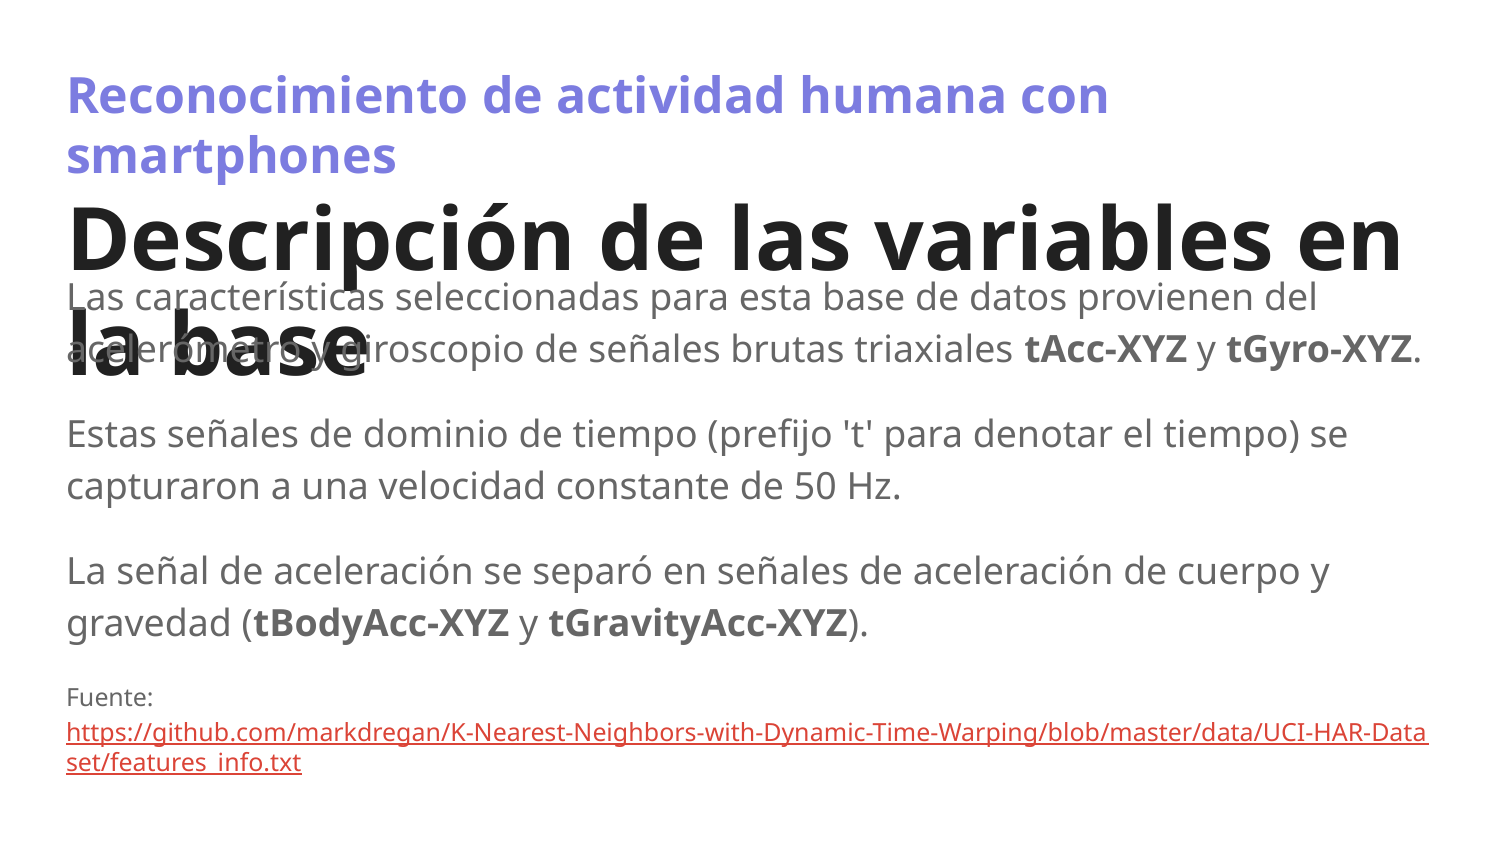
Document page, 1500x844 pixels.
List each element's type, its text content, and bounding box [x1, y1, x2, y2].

list Las características seleccionadas para esta base de datos provienen del acelerómetro y giroscopio de señales brutas triaxiales tAcc-XYZ y tGyro-XYZ. Estas señales de dominio de tiempo (prefijo 't' para denotar el tiempo) se capturaron a una velocidad constante de 50 Hz. La señal de aceleración se separó en señales de aceleración de cuerpo y gravedad (tBodyAcc-XYZ y tGravityAcc-XYZ). Fuente: https://github.com/markdregan/K-Nearest-Neighbors-with-Dynamic-Time-Warping/blob/master/data/UCI-HAR-Dataset/features_info.txt [51, 251, 1449, 800]
title Reconocimiento de actividad humana con smartphones Descripción de las variables en la base [51, 48, 1449, 180]
